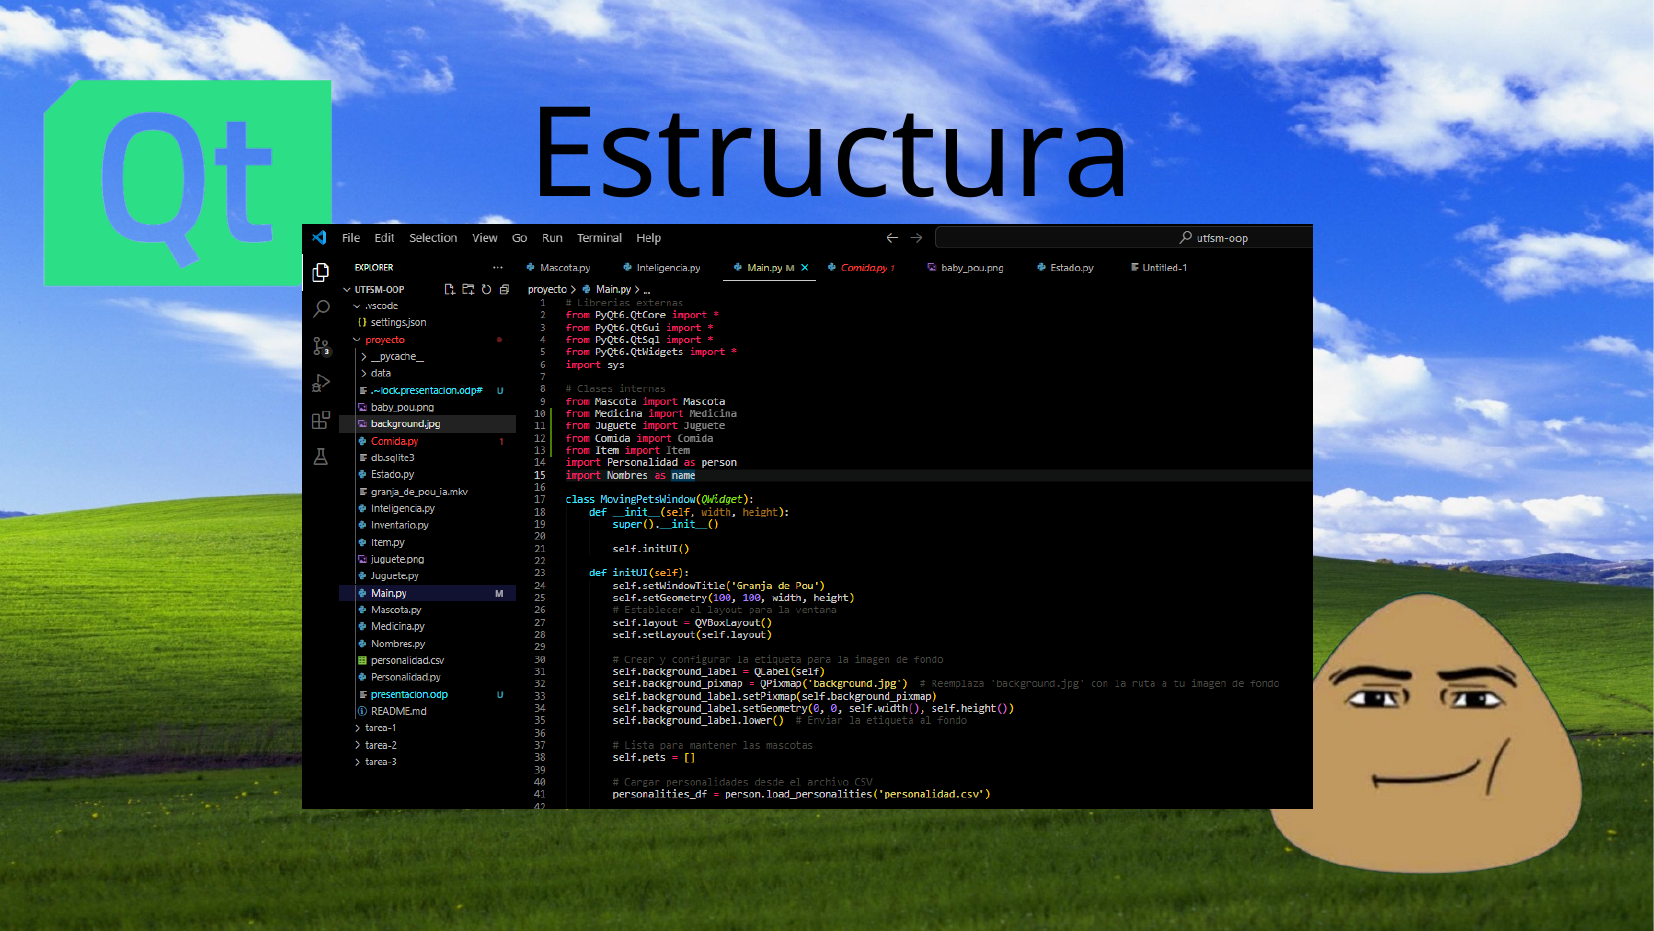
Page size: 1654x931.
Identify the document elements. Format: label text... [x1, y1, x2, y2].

title Estructura [86, 69, 1576, 226]
picture [0, 0, 1654, 931]
